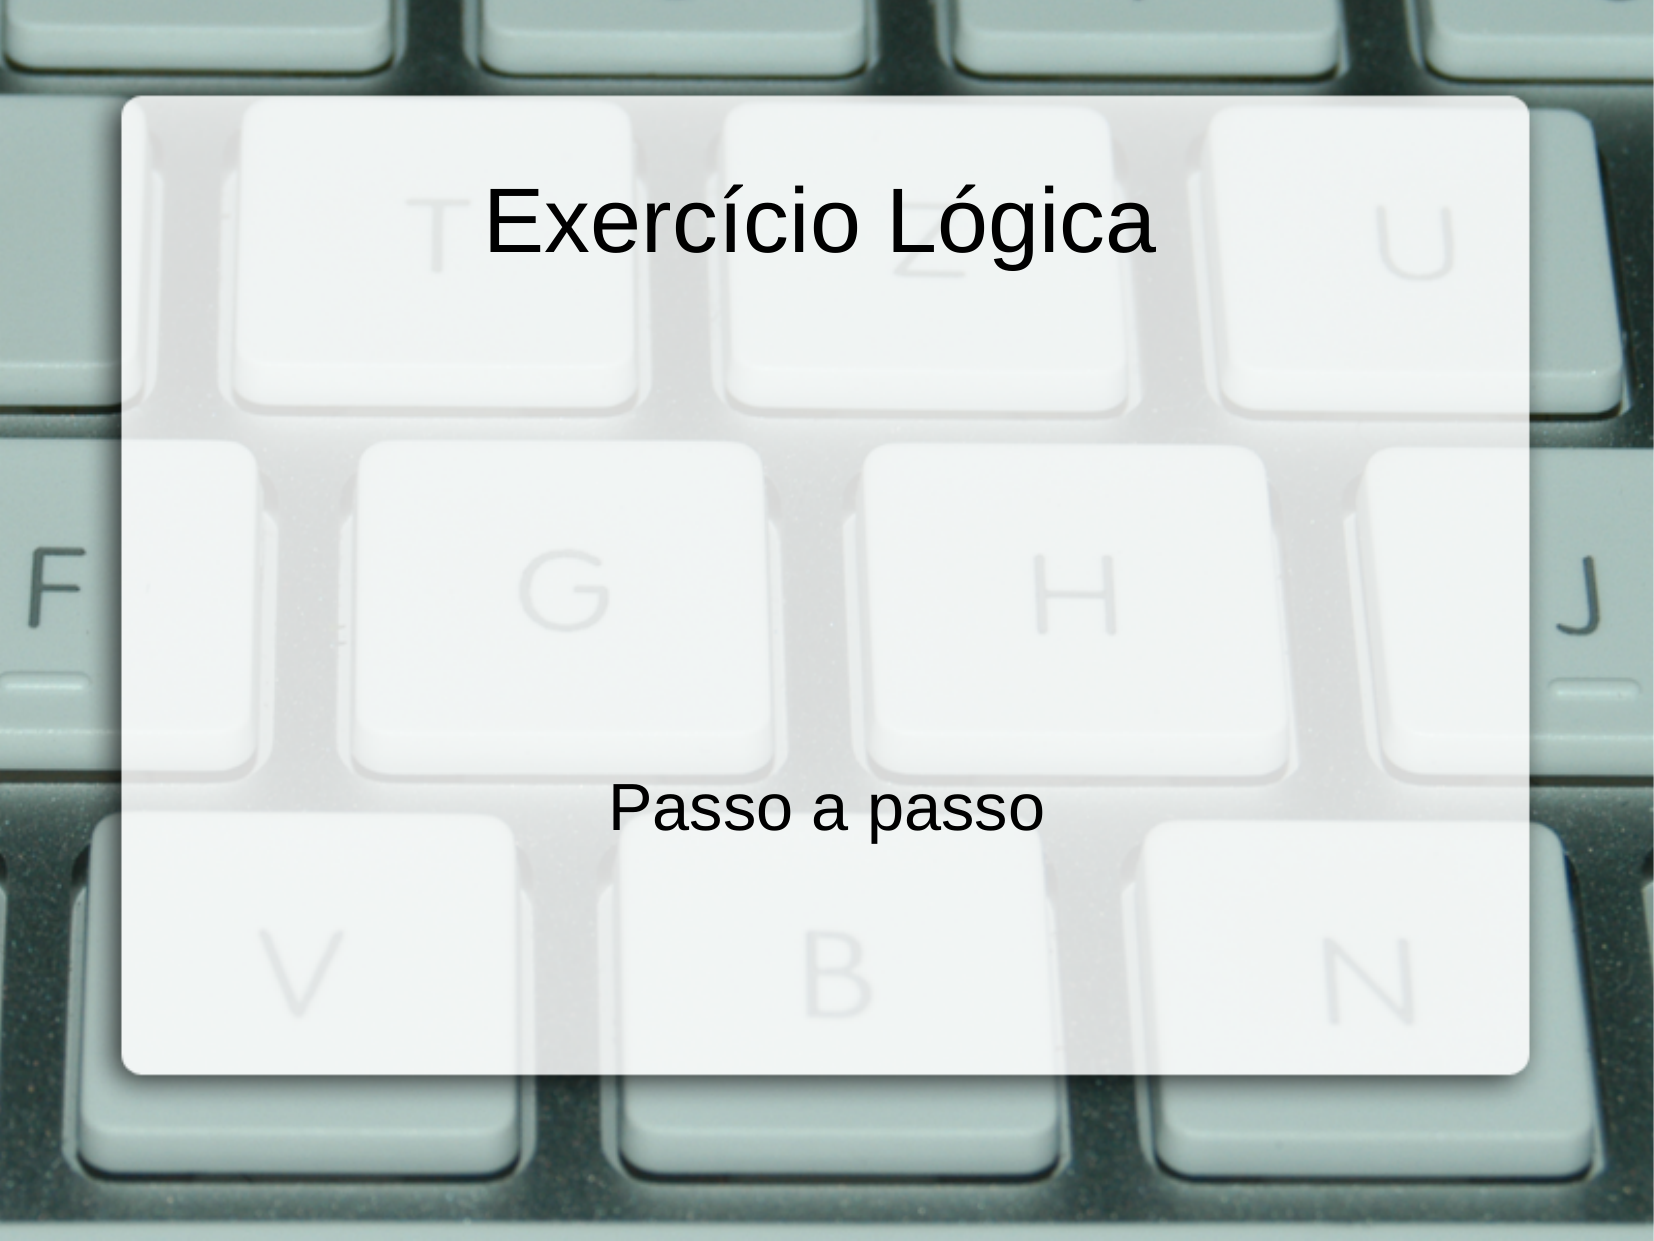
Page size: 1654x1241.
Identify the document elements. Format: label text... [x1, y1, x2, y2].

subtitle Passo a passo [147, 361, 1506, 1241]
title Exercício Lógica [135, 125, 1506, 318]
picture [0, 0, 1654, 1241]
